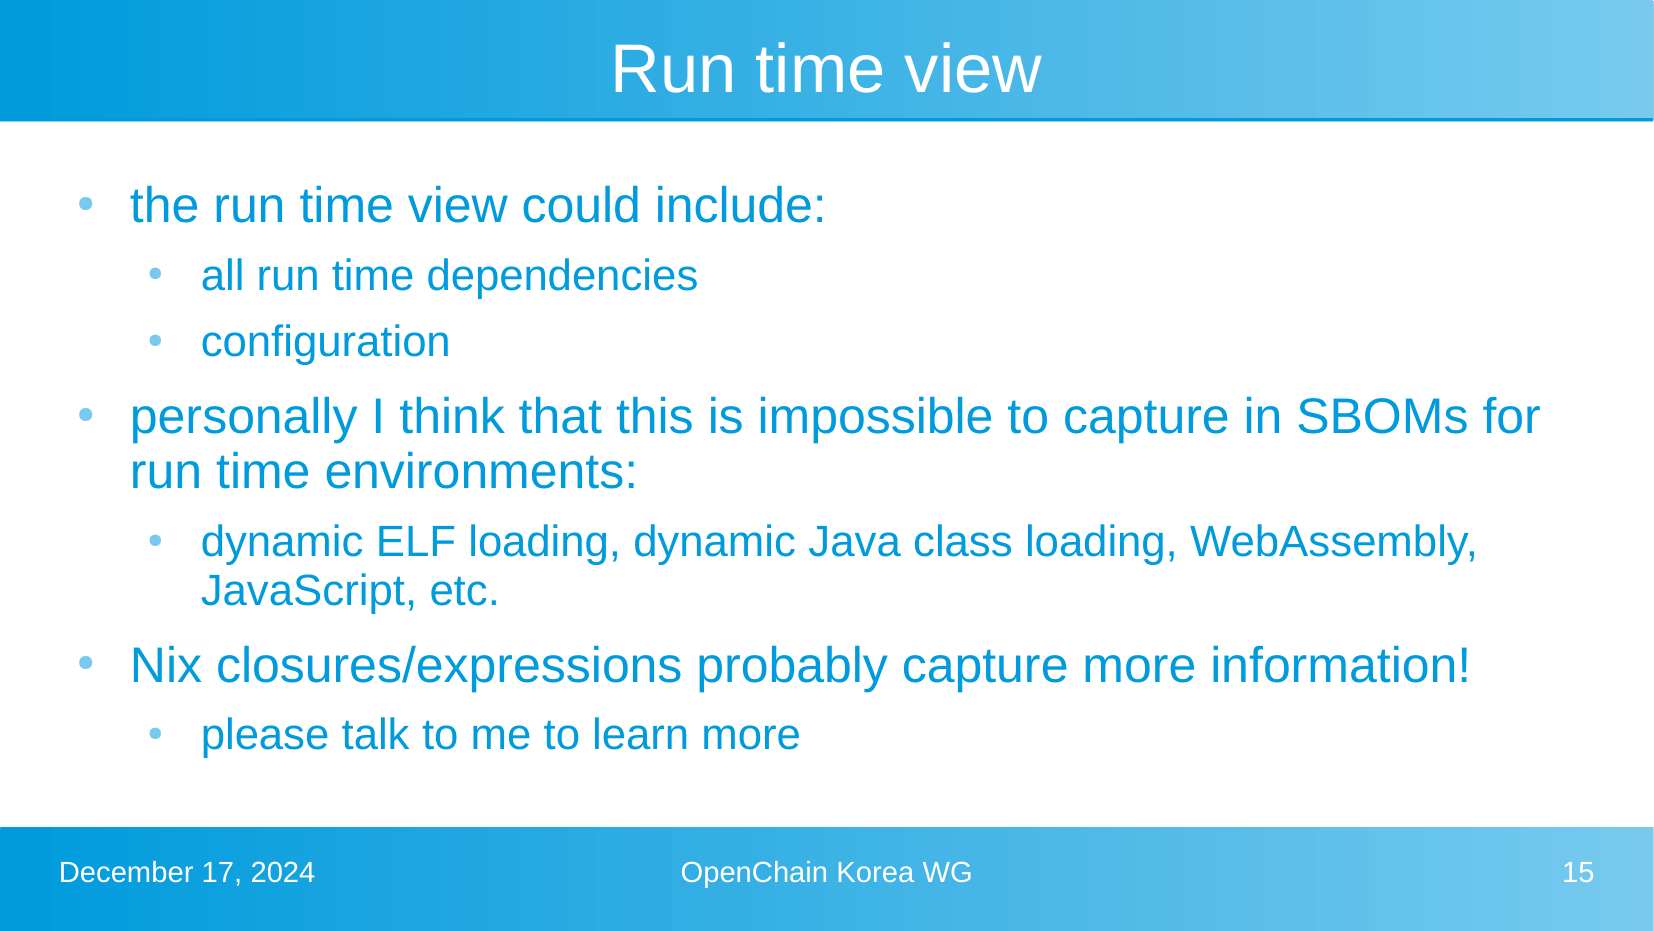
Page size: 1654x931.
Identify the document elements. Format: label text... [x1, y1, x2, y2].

list the run time view could include: all run time dependencies configuration personally I think that this is impossible to capture in SBOMs for run time environments: dynamic ELF loading, dynamic Java class loading, WebAssembly, JavaScript, etc. Nix closures/expressions probably capture more information! please talk to me to learn more [59, 177, 1595, 768]
title Run time view [59, 29, 1595, 108]
